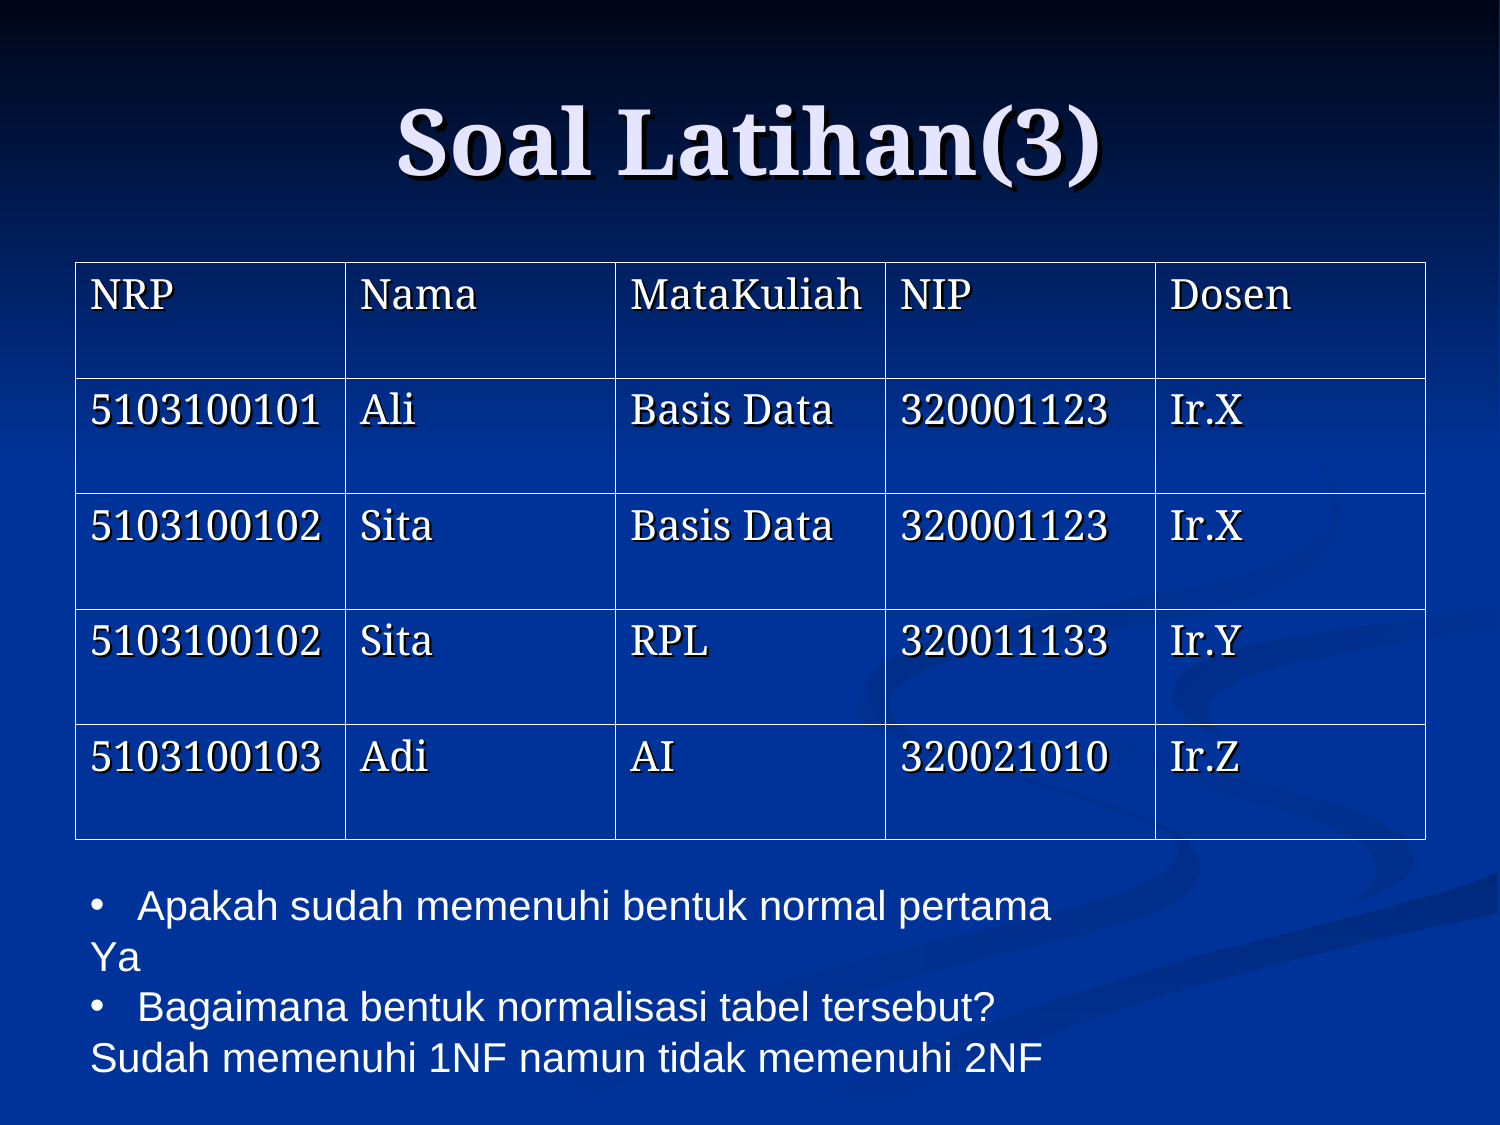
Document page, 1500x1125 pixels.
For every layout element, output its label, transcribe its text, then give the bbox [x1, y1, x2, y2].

table_header Dosen [1156, 263, 1425, 378]
table_cell Ir.Z [1156, 725, 1425, 839]
table_cell Sita [346, 494, 615, 609]
table_cell 320001123 [886, 379, 1155, 493]
table_cell RPL [616, 610, 885, 724]
table_cell 5103100103 [76, 725, 345, 839]
table_cell 5103100102 [76, 610, 345, 724]
table_header MataKuliah [616, 263, 885, 378]
table_cell AI [616, 725, 885, 839]
title Soal Latihan(3) [75, 45, 1426, 233]
table_cell 5103100102 [76, 494, 345, 609]
table_cell 320021010 [886, 725, 1155, 839]
table_cell Ir.X [1156, 379, 1425, 493]
table_cell Basis Data [616, 379, 885, 493]
table_cell 320011133 [886, 610, 1155, 724]
table_header NIP [886, 263, 1155, 378]
table_cell Ir.Y [1156, 610, 1425, 724]
table_cell Ir.X [1156, 494, 1425, 609]
table_header Nama [346, 263, 615, 378]
table_cell 320001123 [886, 494, 1155, 609]
table_header NRP [76, 263, 345, 378]
table_cell Basis Data [616, 494, 885, 609]
table_cell Sita [346, 610, 615, 724]
table_cell Ali [346, 379, 615, 493]
text_box Apakah sudah memenuhi bentuk normal pertama Ya Bagaimana bentuk normalisasi tabel tersebut? Sudah memenuhi 1NF namun tidak memenuhi 2NF [75, 871, 1276, 1089]
table_cell 5103100101 [76, 379, 345, 493]
table_cell Adi [346, 725, 615, 839]
